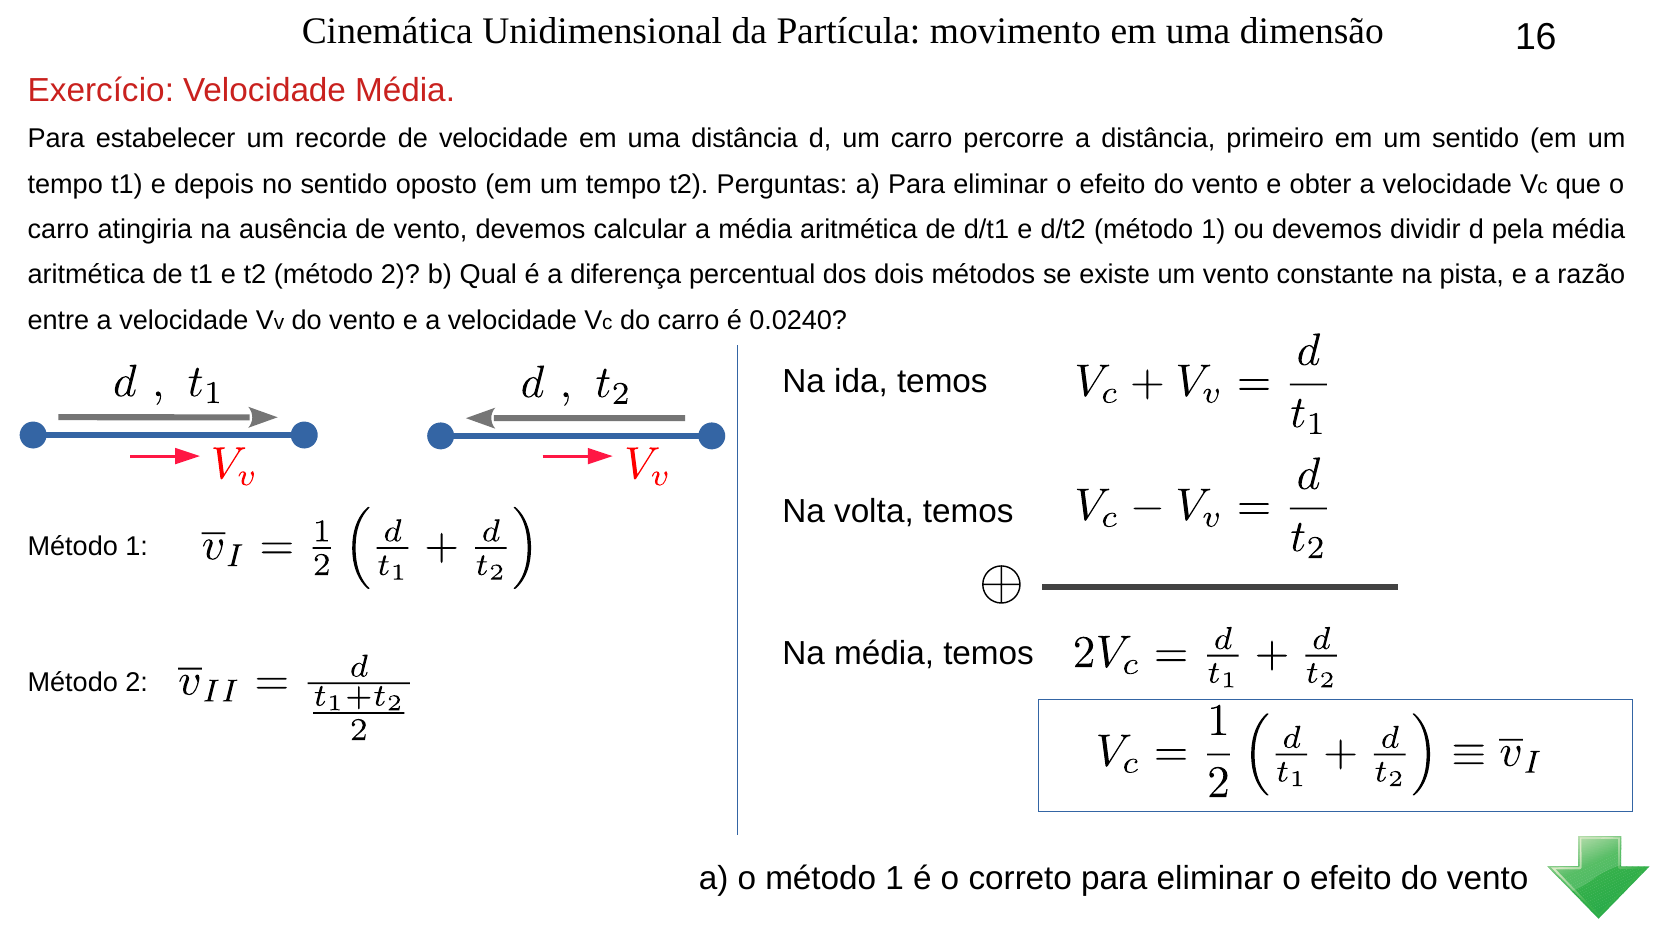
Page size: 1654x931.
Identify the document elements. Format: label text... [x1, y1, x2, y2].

text_box Cinemática Unidimensional da Partícula: movimento em uma dimensão [287, 0, 1401, 60]
text_box Na média, temos [767, 626, 1050, 679]
text_box <number> [1500, 7, 1654, 78]
picture [978, 565, 1021, 604]
text_box Exercício: Velocidade Média. Para estabelecer um recorde de velocidade em uma distância d, um carro percorre a distância, primeiro em um sentido (em um tempo t1) e depois no sentido oposto (em um tempo t2). Perguntas: a) Para eliminar o efeito do vento e obter a velocidade Vc que o carro atingiria na ausência de vento, devemos calcular a média aritmética de d/t1 e d/t2 (método 1) ou devemos dividir d pela média aritmética de t1 e t2 (método 2)? b) Qual é a diferença percentual dos dois métodos se existe um vento constante na pista, e a razão entre a velocidade Vv do vento e a velocidade Vc do carro é 0.0240? Método 1: Método 2: [12, 63, 1639, 706]
picture [1539, 826, 1654, 931]
text_box Na volta, temos [767, 485, 1029, 538]
picture [176, 652, 412, 742]
picture [1072, 626, 1541, 699]
picture [1072, 700, 1541, 798]
text_box a) o método 1 é o correto para eliminar o efeito do vento [684, 852, 1539, 914]
picture [1072, 331, 1329, 436]
picture [210, 447, 254, 486]
picture [520, 365, 628, 406]
picture [623, 447, 668, 486]
picture [1072, 455, 1329, 560]
text_box Na ida, temos [767, 355, 1003, 408]
